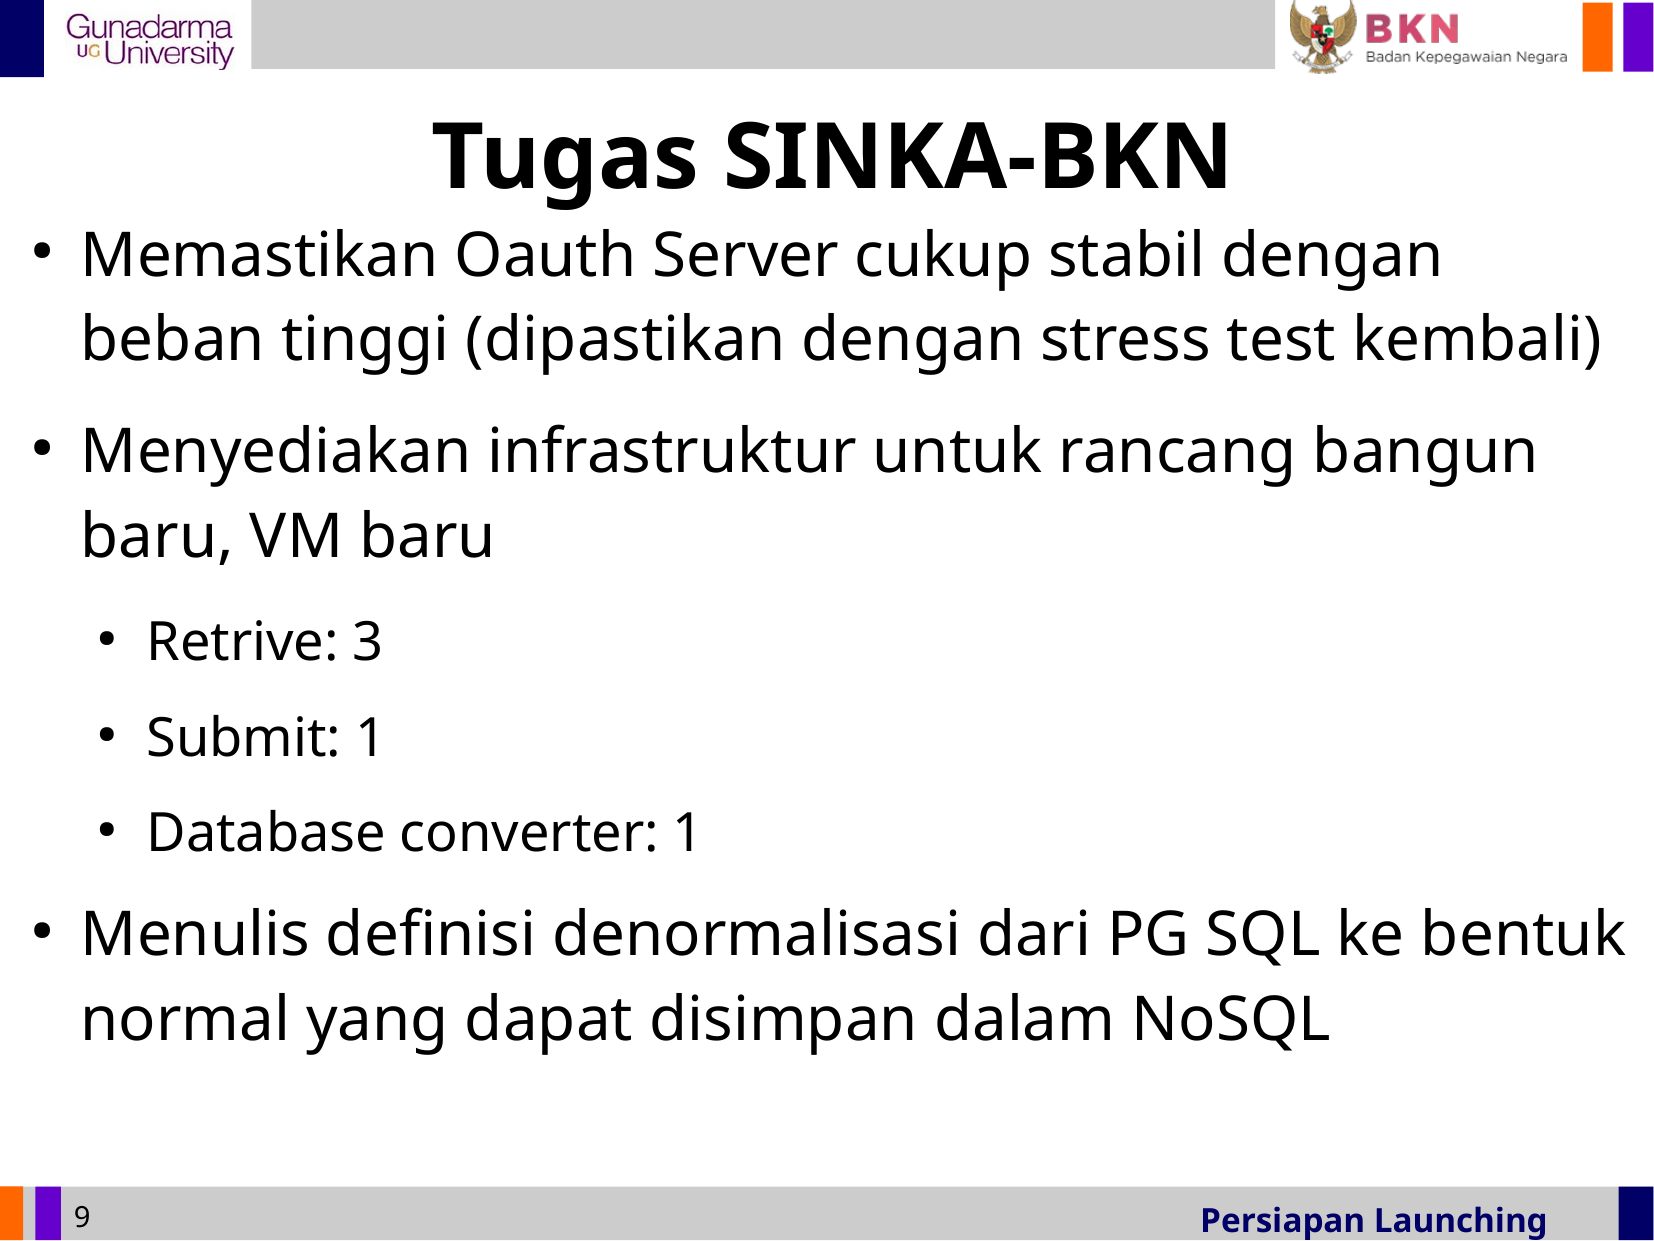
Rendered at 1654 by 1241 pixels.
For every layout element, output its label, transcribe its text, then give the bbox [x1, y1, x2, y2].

picture [1290, 0, 1567, 74]
list Memastikan Oauth Server cukup stabil dengan beban tinggi (dipastikan dengan stress test kembali) Menyediakan infrastruktur untuk rancang bangun baru, VM baru Retrive: 3 Submit: 1 Database converter: 1 Menulis definisi denormalisasi dari PG SQL ke bentuk normal yang dapat disimpan dalam NoSQL [14, 210, 1630, 1176]
picture [65, 0, 235, 70]
title Tugas SINKA-BKN [77, 90, 1591, 210]
